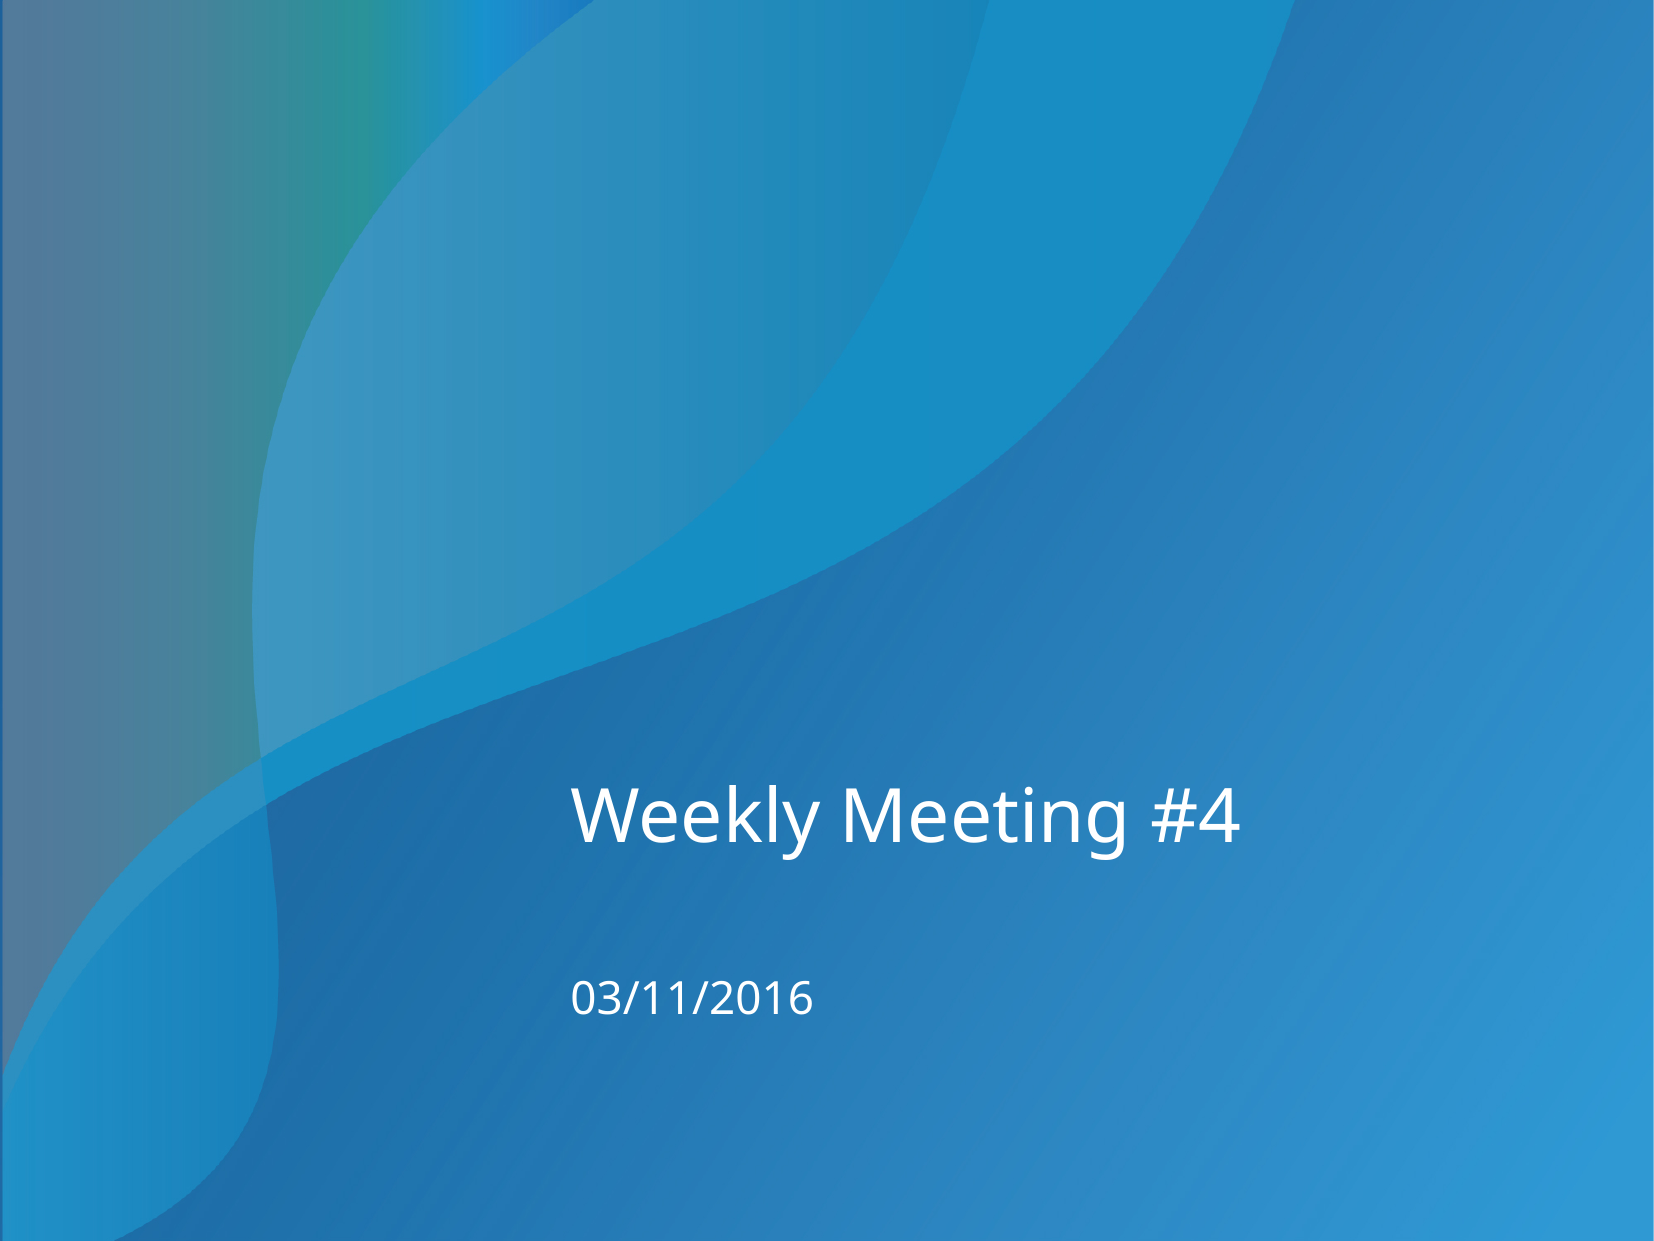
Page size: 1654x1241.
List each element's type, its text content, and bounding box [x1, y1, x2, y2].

picture [0, 0, 1654, 1241]
title Weekly Meeting #4 [570, 702, 1497, 925]
subtitle 03/11/2016 [570, 927, 1262, 1066]
